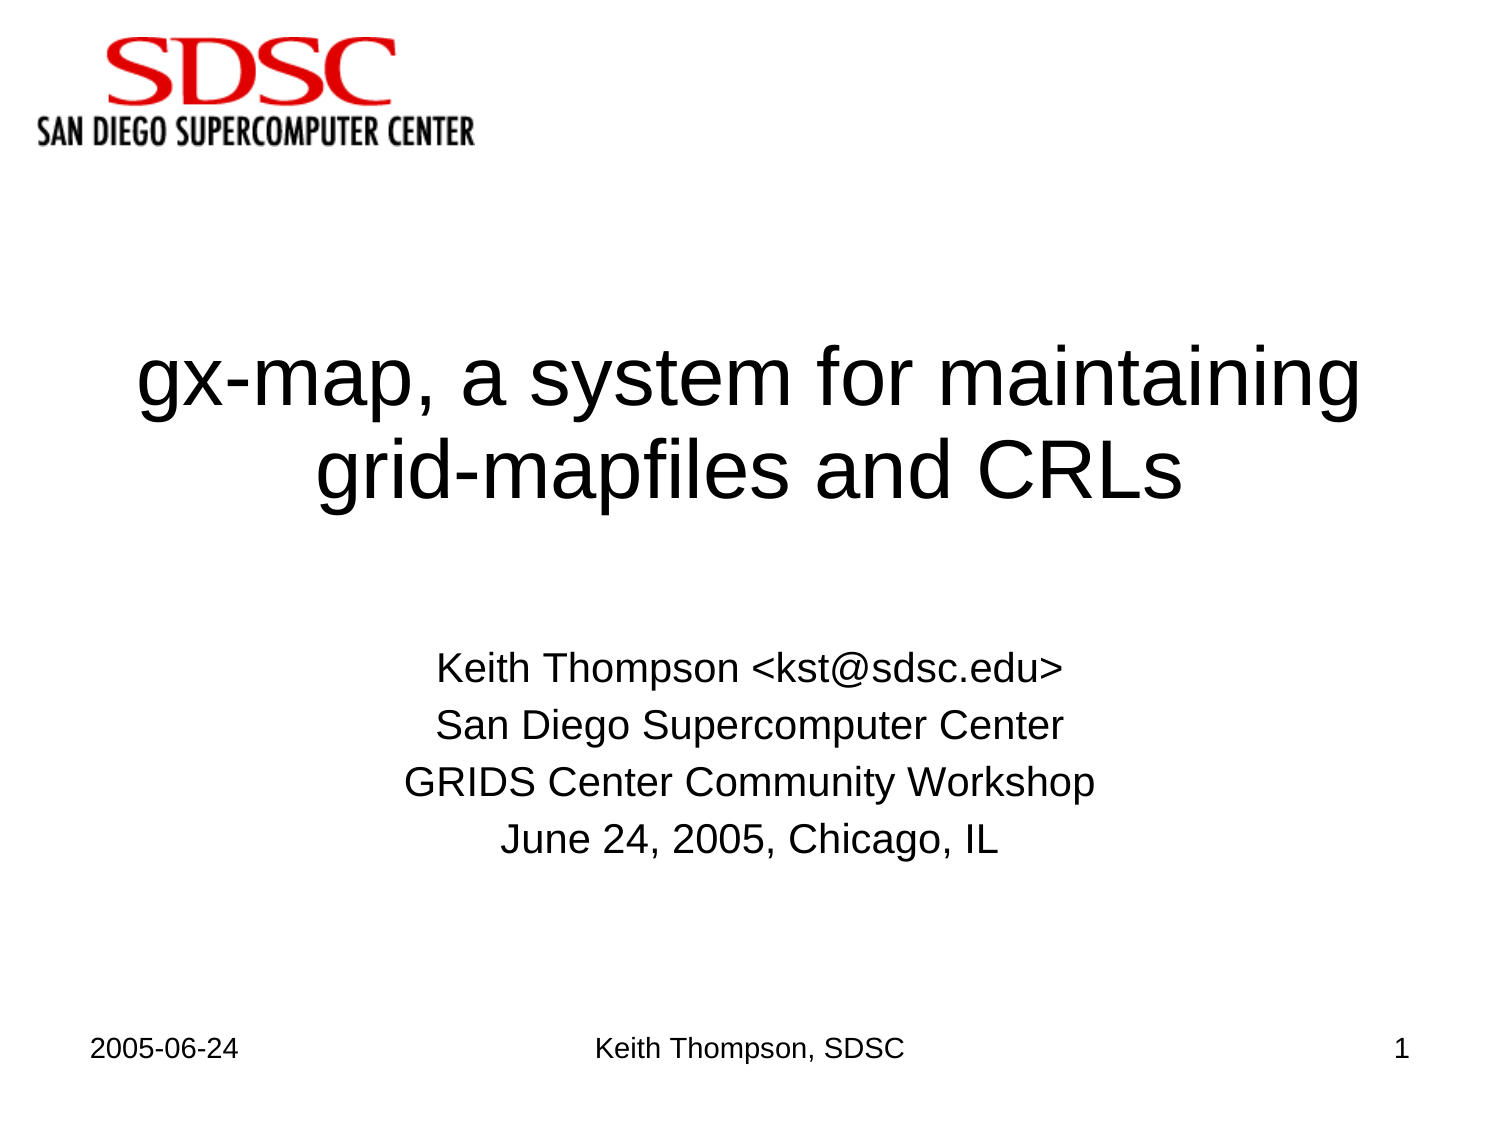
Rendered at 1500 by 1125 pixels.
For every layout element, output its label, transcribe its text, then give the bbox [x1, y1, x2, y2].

picture [37, 37, 475, 147]
title gx-map, a system for maintaining grid-mapfiles and CRLs [112, 312, 1388, 628]
subtitle Keith Thompson <kst@sdsc.edu> San Diego Supercomputer Center GRIDS Center Community Workshop June 24, 2005, Chicago, IL [225, 637, 1276, 926]
